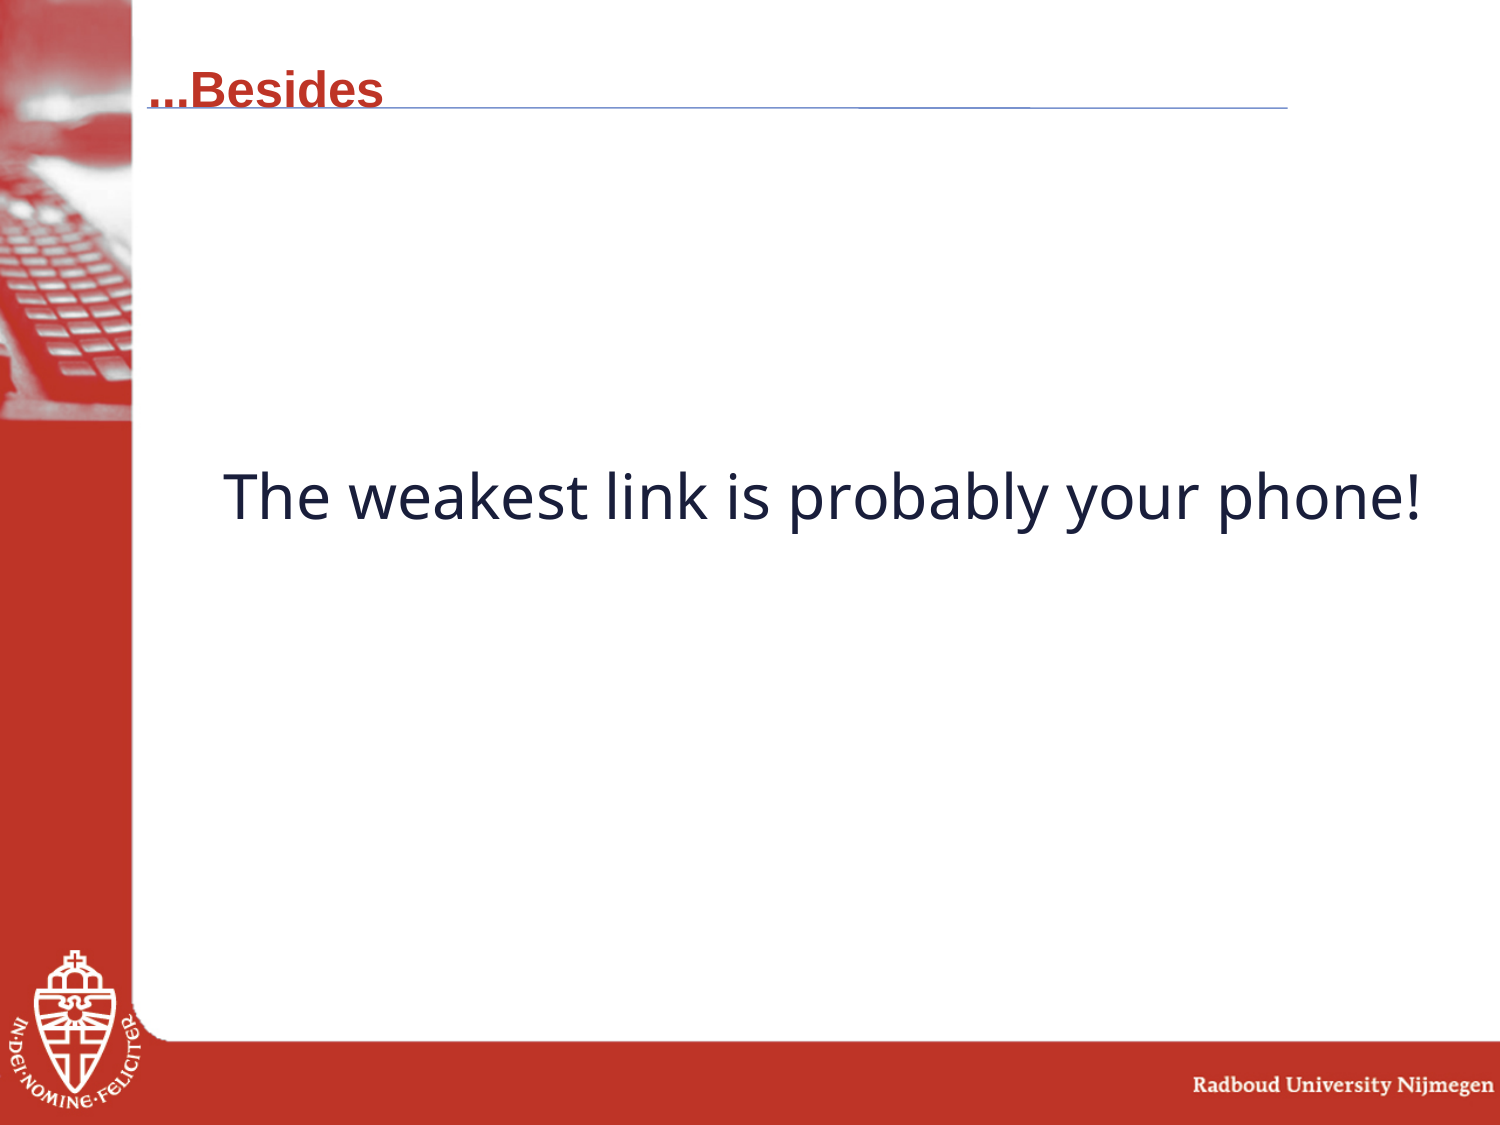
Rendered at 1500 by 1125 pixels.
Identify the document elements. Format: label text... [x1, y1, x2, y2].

list The weakest link is probably your phone! [150, 450, 1500, 601]
picture [0, 0, 1500, 1125]
title ...Besides [147, 0, 1491, 122]
